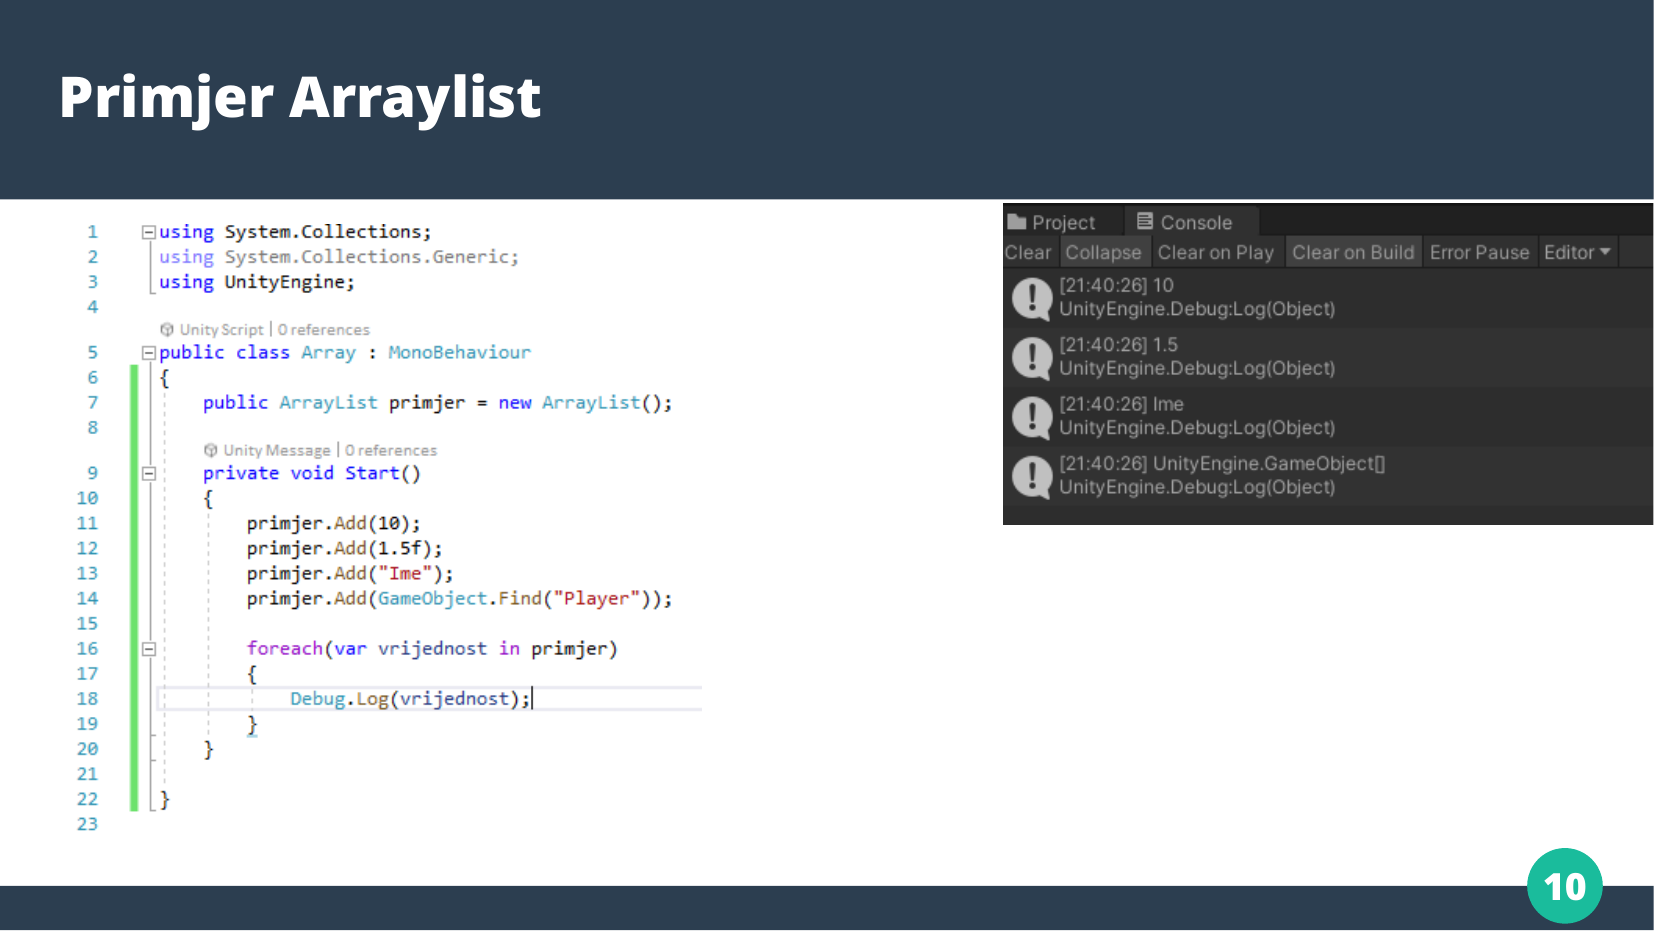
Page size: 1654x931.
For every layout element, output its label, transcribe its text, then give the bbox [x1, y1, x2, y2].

title Primjer Arraylist [59, 37, 1595, 155]
picture [1003, 203, 1654, 526]
picture [75, 224, 702, 843]
